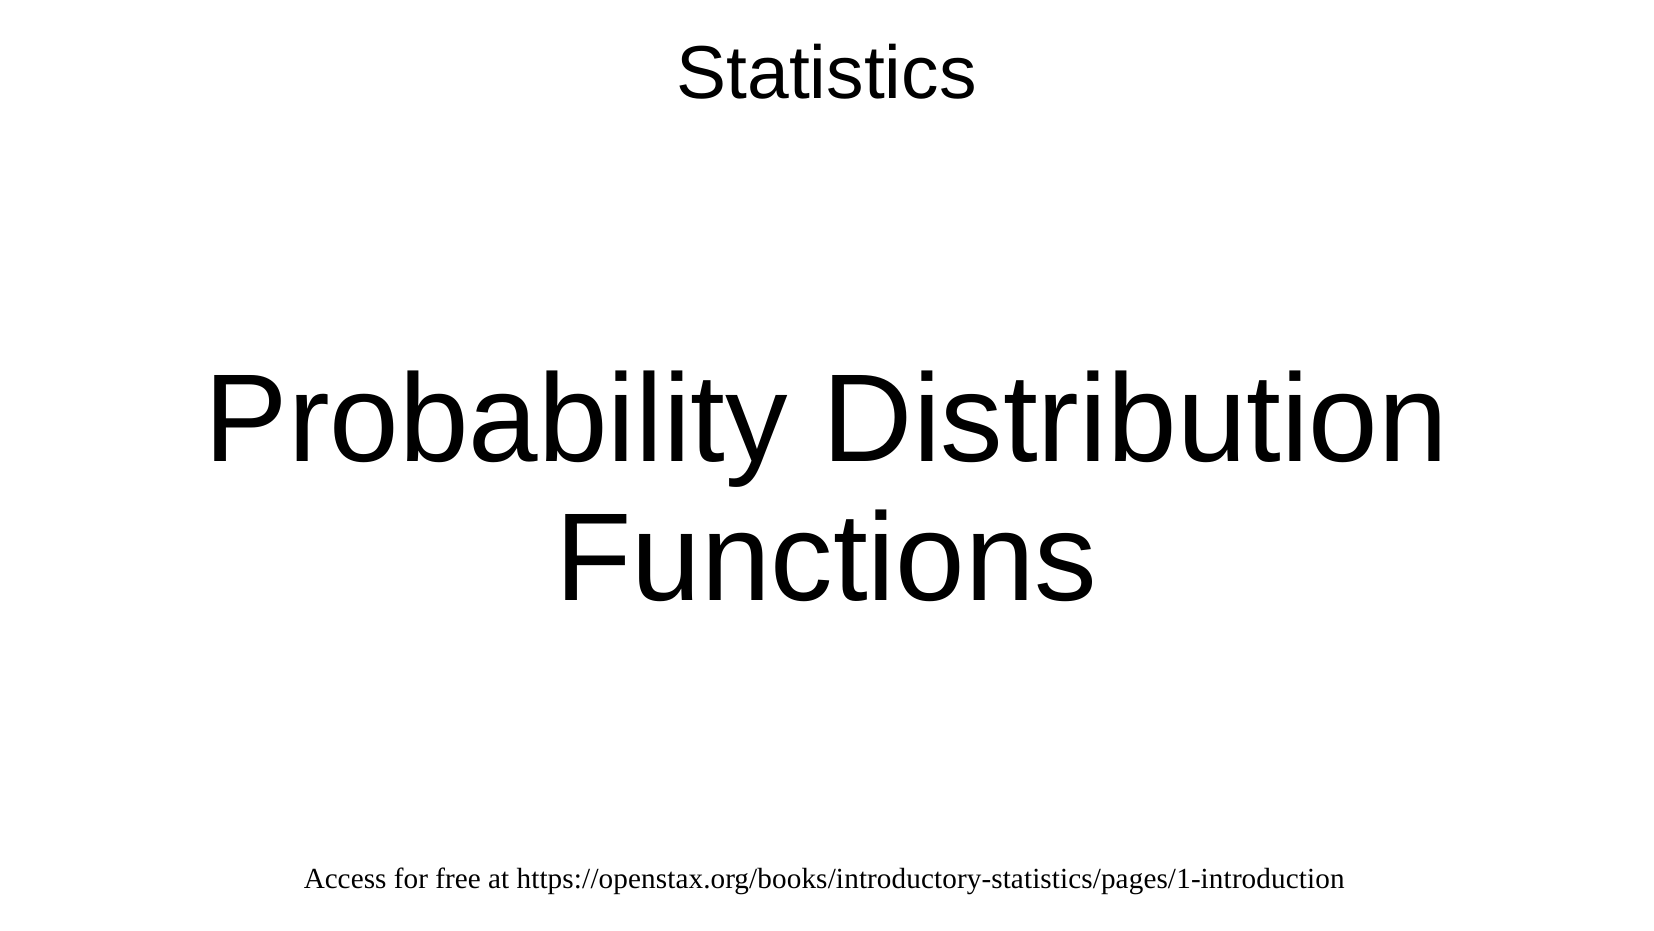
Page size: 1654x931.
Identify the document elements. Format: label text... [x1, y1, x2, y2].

title Statistics [82, 18, 1571, 112]
subtitle Probability Distribution Functions [82, 112, 1571, 863]
